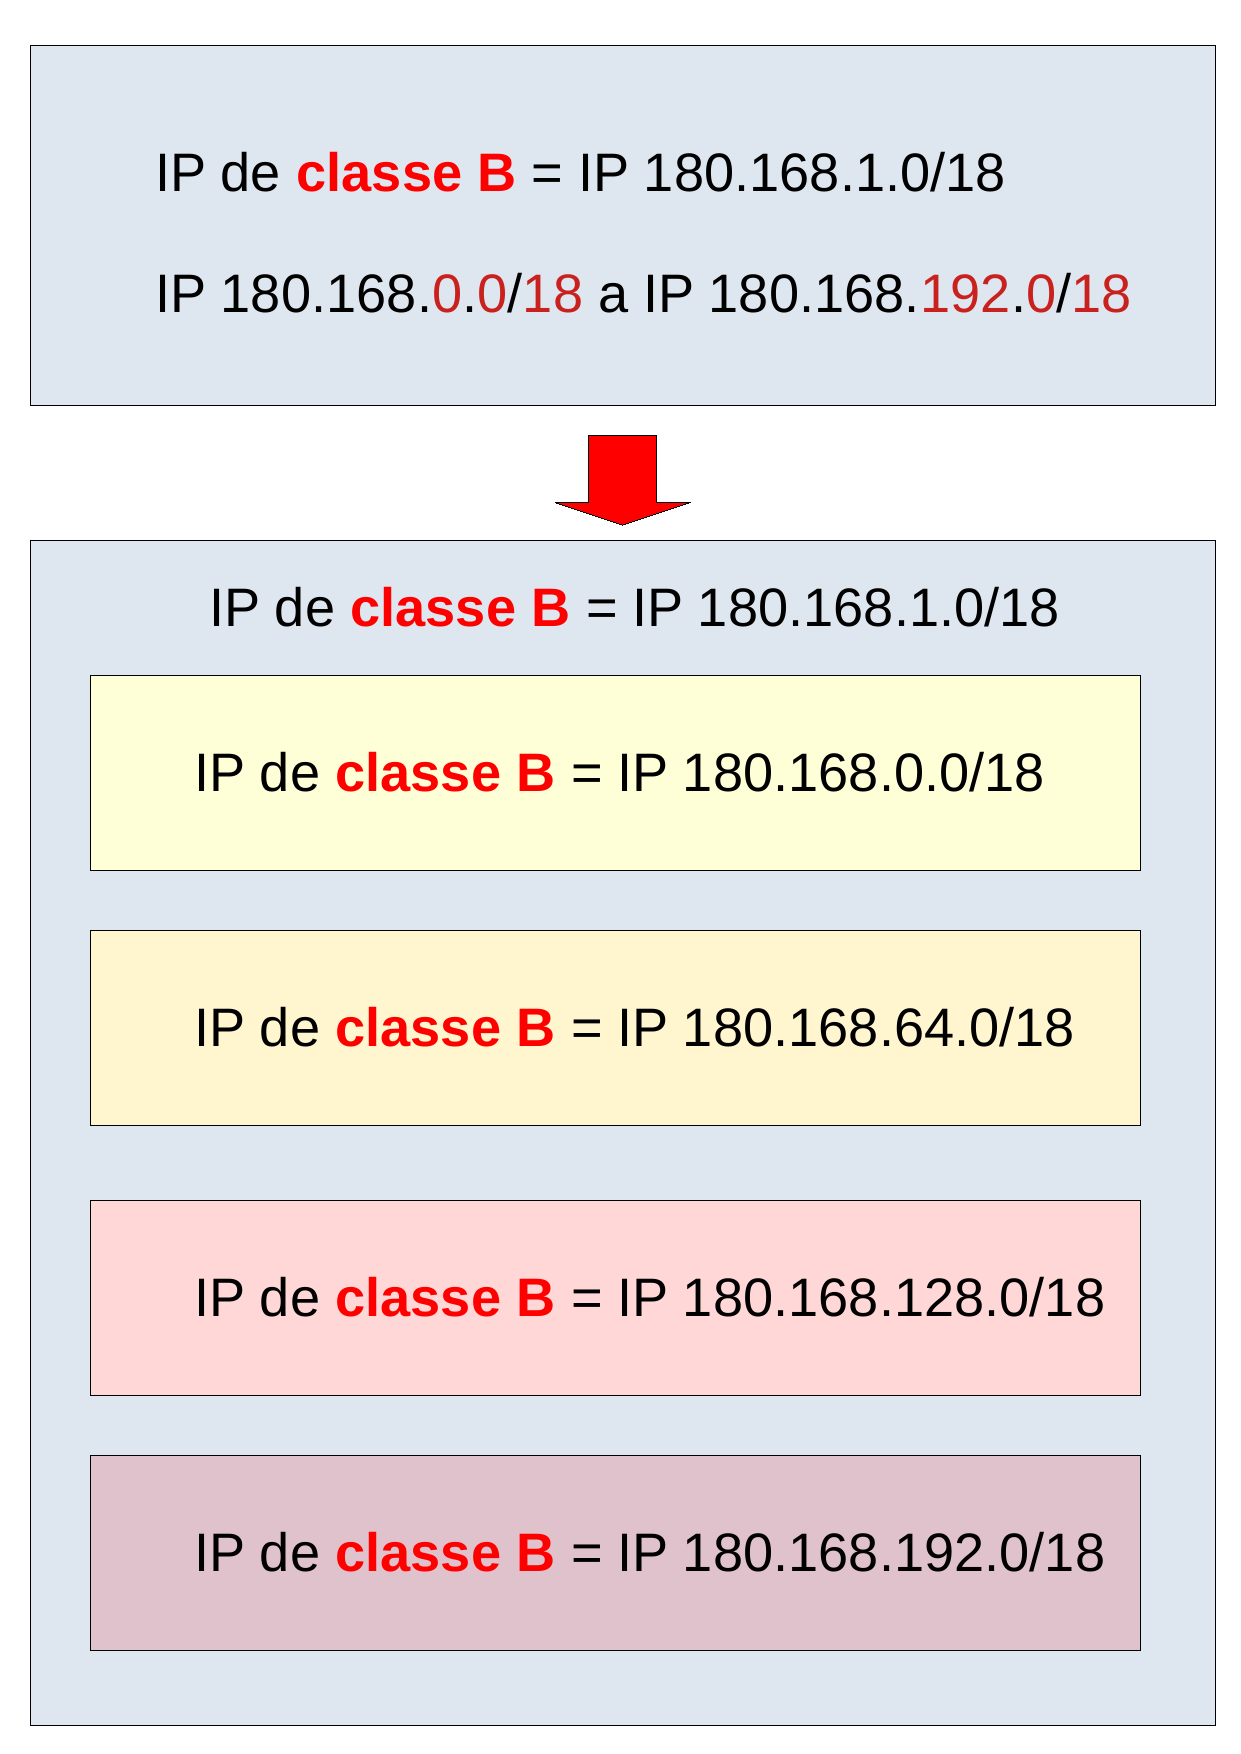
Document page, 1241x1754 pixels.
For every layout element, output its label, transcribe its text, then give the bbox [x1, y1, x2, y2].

text_box [30, 45, 1216, 406]
text_box [30, 540, 1216, 1726]
text_box IP de classe B = IP 180.168.128.0/18 [180, 1259, 1141, 1396]
text_box IP de classe B = IP 180.168.1.0/18 IP 180.168.0.0/18 a IP 180.168.192.0/18 [140, 135, 1186, 332]
text_box IP de classe B = IP 180.168.0.0/18 [180, 734, 1066, 811]
text_box IP de classe B = IP 180.168.1.0/18 [195, 570, 1081, 646]
text_box IP de classe B = IP 180.168.64.0/18 [180, 989, 1141, 1126]
text_box IP de classe B = IP 180.168.192.0/18 [180, 1514, 1141, 1651]
text_box [555, 435, 691, 526]
